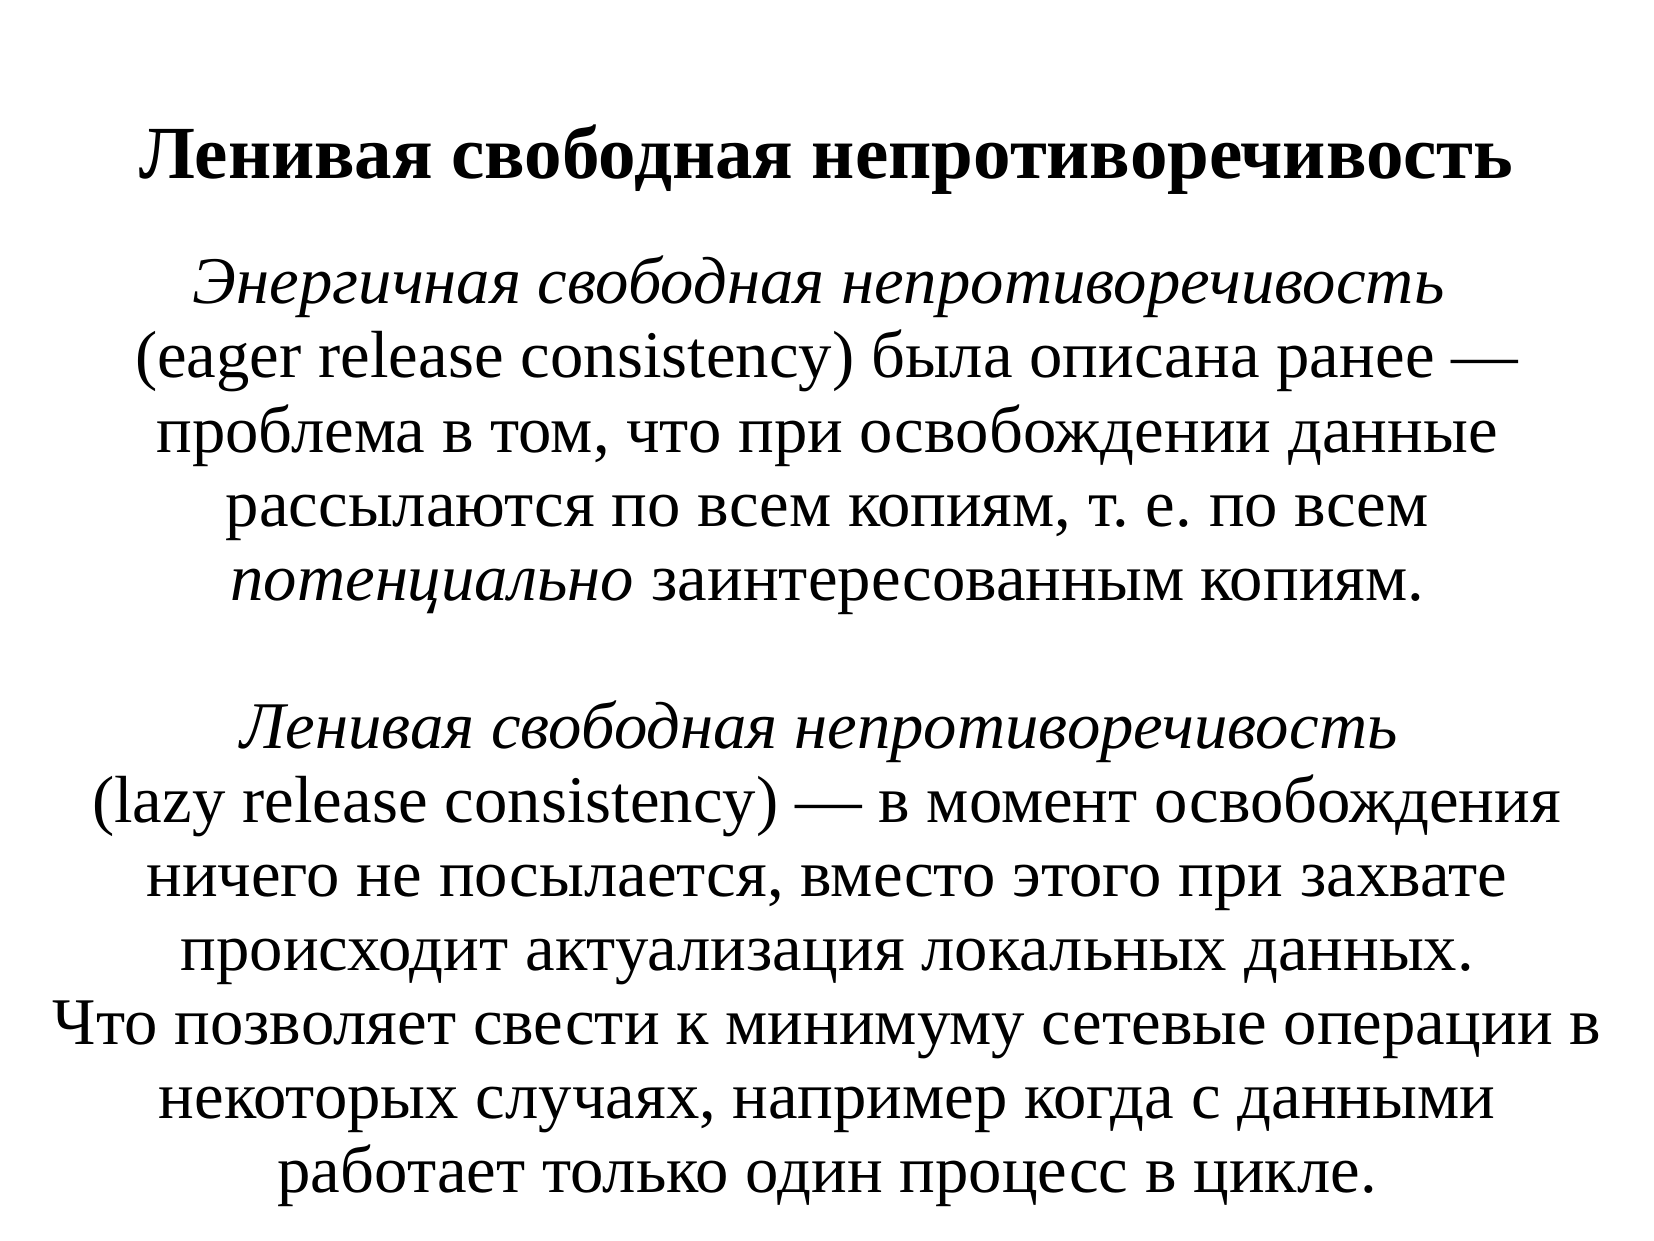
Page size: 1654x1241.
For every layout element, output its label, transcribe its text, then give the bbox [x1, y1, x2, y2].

text_box Энергичная свободная непротиворечивость (eager release consistency) была описана ранее — проблема в том, что при освобождении данные рассылаются по всем копиям, т. е. по всем потенциально заинтересованным копиям. Ленивая свободная непротиворечивость (lazy release consistency) — в момент освобождения ничего не посылается, вместо этого при захвате происходит актуализация локальных данных. Что позволяет свести к минимуму сетевые операции в некоторых случаях, например когда с данными работает только один процесс в цикле. [30, 236, 1626, 1215]
title Ленивая свободная непротиворечивость [82, 49, 1571, 236]
